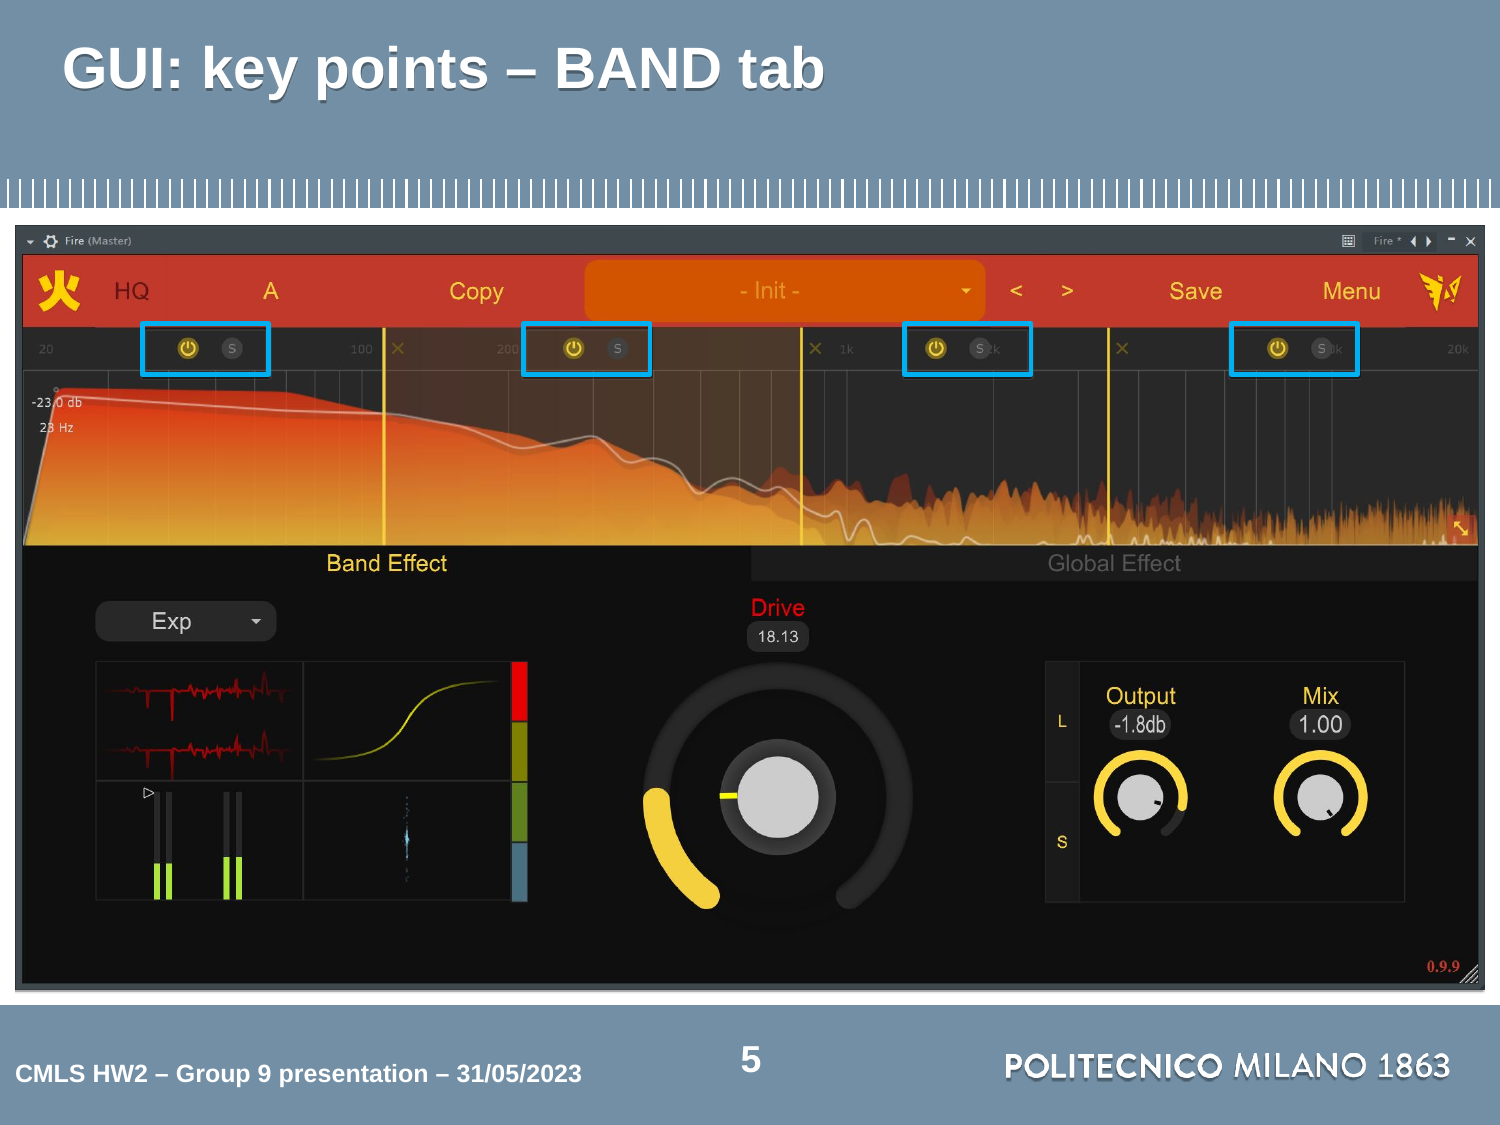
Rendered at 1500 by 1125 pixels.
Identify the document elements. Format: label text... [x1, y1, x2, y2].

text_box 5 [576, 1027, 927, 1088]
title GUI: key points – BAND tab [47, 22, 1455, 161]
picture [15, 225, 1485, 991]
text_box CMLS HW2 – Group 9 presentation – 31/05/2023 [0, 1049, 610, 1125]
